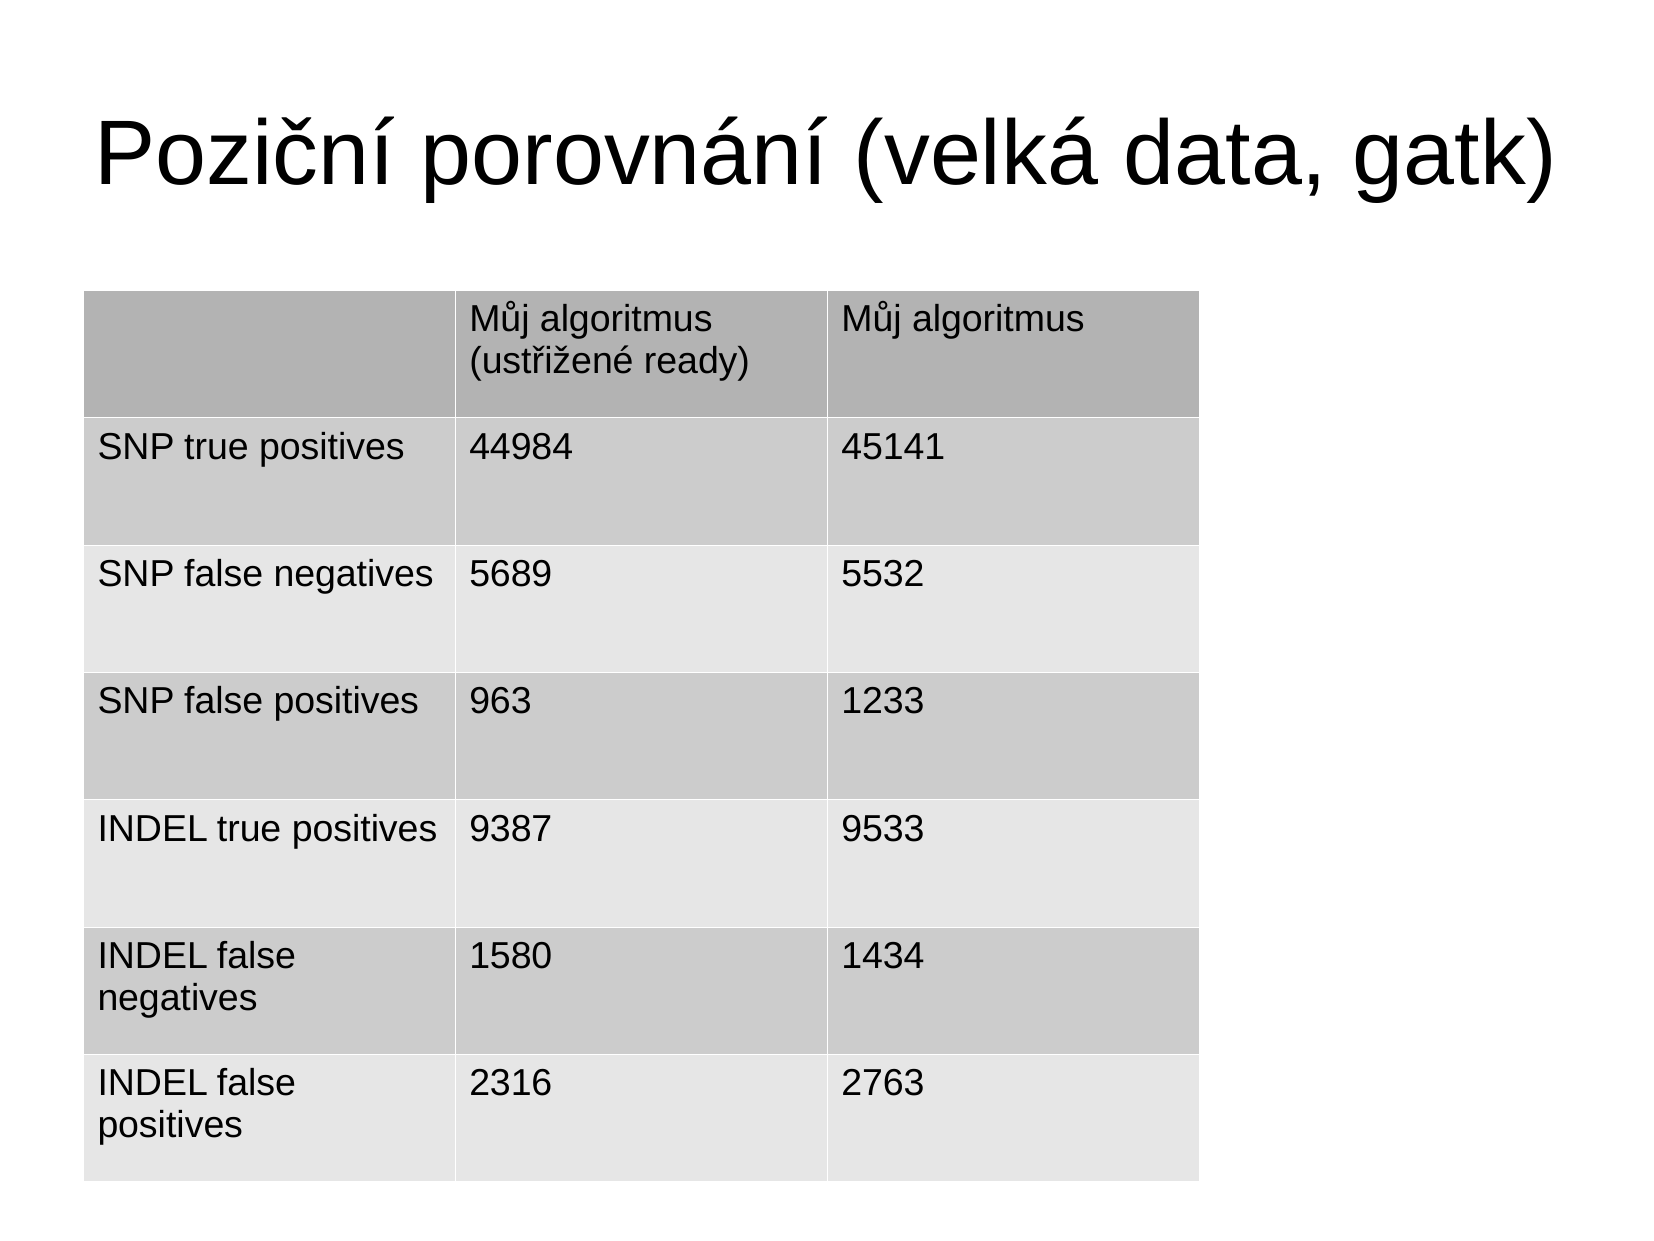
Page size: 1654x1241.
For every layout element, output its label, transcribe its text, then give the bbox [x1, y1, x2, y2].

table_cell 963 [456, 673, 827, 799]
table_cell INDEL false negatives [84, 928, 455, 1054]
table_cell 2763 [828, 1055, 1199, 1181]
table_cell 9387 [456, 800, 827, 927]
table_header [84, 291, 455, 417]
table_cell 2316 [456, 1055, 827, 1181]
table_cell 1233 [828, 673, 1199, 799]
table_cell 1434 [828, 928, 1199, 1054]
table_cell 5532 [828, 546, 1199, 672]
table_header Můj algoritmus (ustřižené ready) [456, 291, 827, 417]
table_cell SNP false positives [84, 673, 455, 799]
table_cell 5689 [456, 546, 827, 672]
table_cell 9533 [828, 800, 1199, 927]
title Poziční porovnání (velká data, gatk) [82, 49, 1571, 257]
table_cell 44984 [456, 418, 827, 545]
table_cell SNP false negatives [84, 546, 455, 672]
table_cell 1580 [456, 928, 827, 1054]
table_cell INDEL false positives [84, 1055, 455, 1181]
table_cell 45141 [828, 418, 1199, 545]
table_header Můj algoritmus [828, 291, 1199, 417]
table_cell INDEL true positives [84, 800, 455, 927]
table_cell SNP true positives [84, 418, 455, 545]
